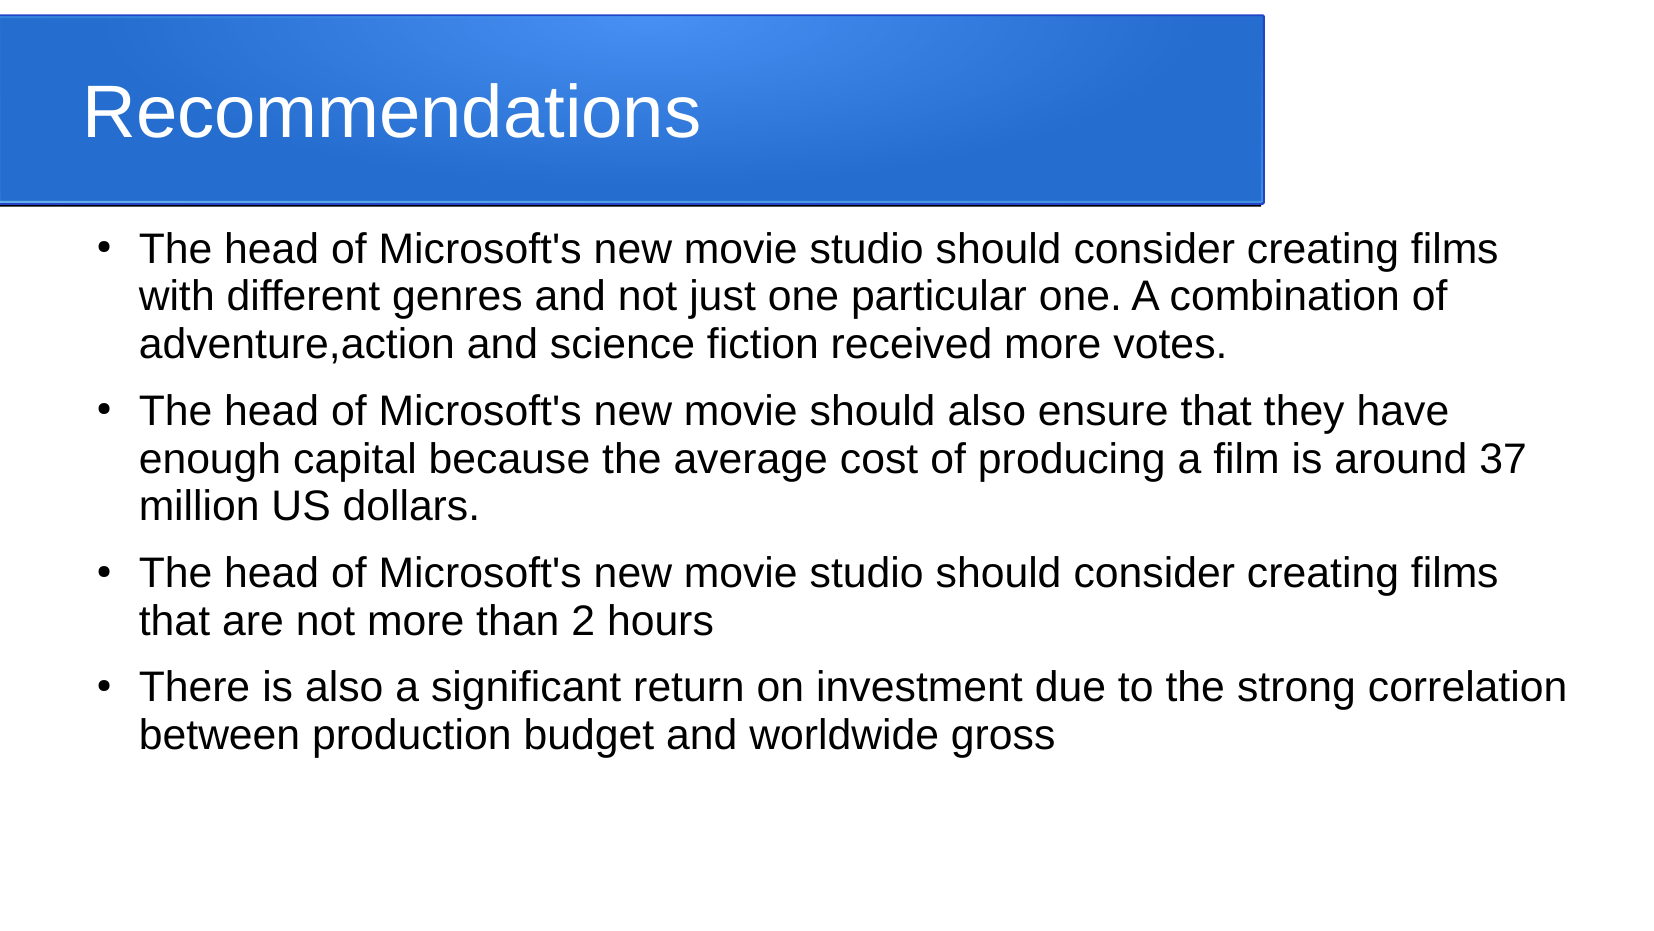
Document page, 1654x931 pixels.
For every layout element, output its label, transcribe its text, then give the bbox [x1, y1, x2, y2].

title Recommendations [82, 35, 1235, 189]
list The head of Microsoft's new movie studio should consider creating films with different genres and not just one particular one. A combination of adventure,action and science fiction received more votes. The head of Microsoft's new movie should also ensure that they have enough capital because the average cost of producing a film is around 37 million US dollars. The head of Microsoft's new movie studio should consider creating films that are not more than 2 hours There is also a significant return on investment due to the strong correlation between production budget and worldwide gross [82, 224, 1571, 764]
